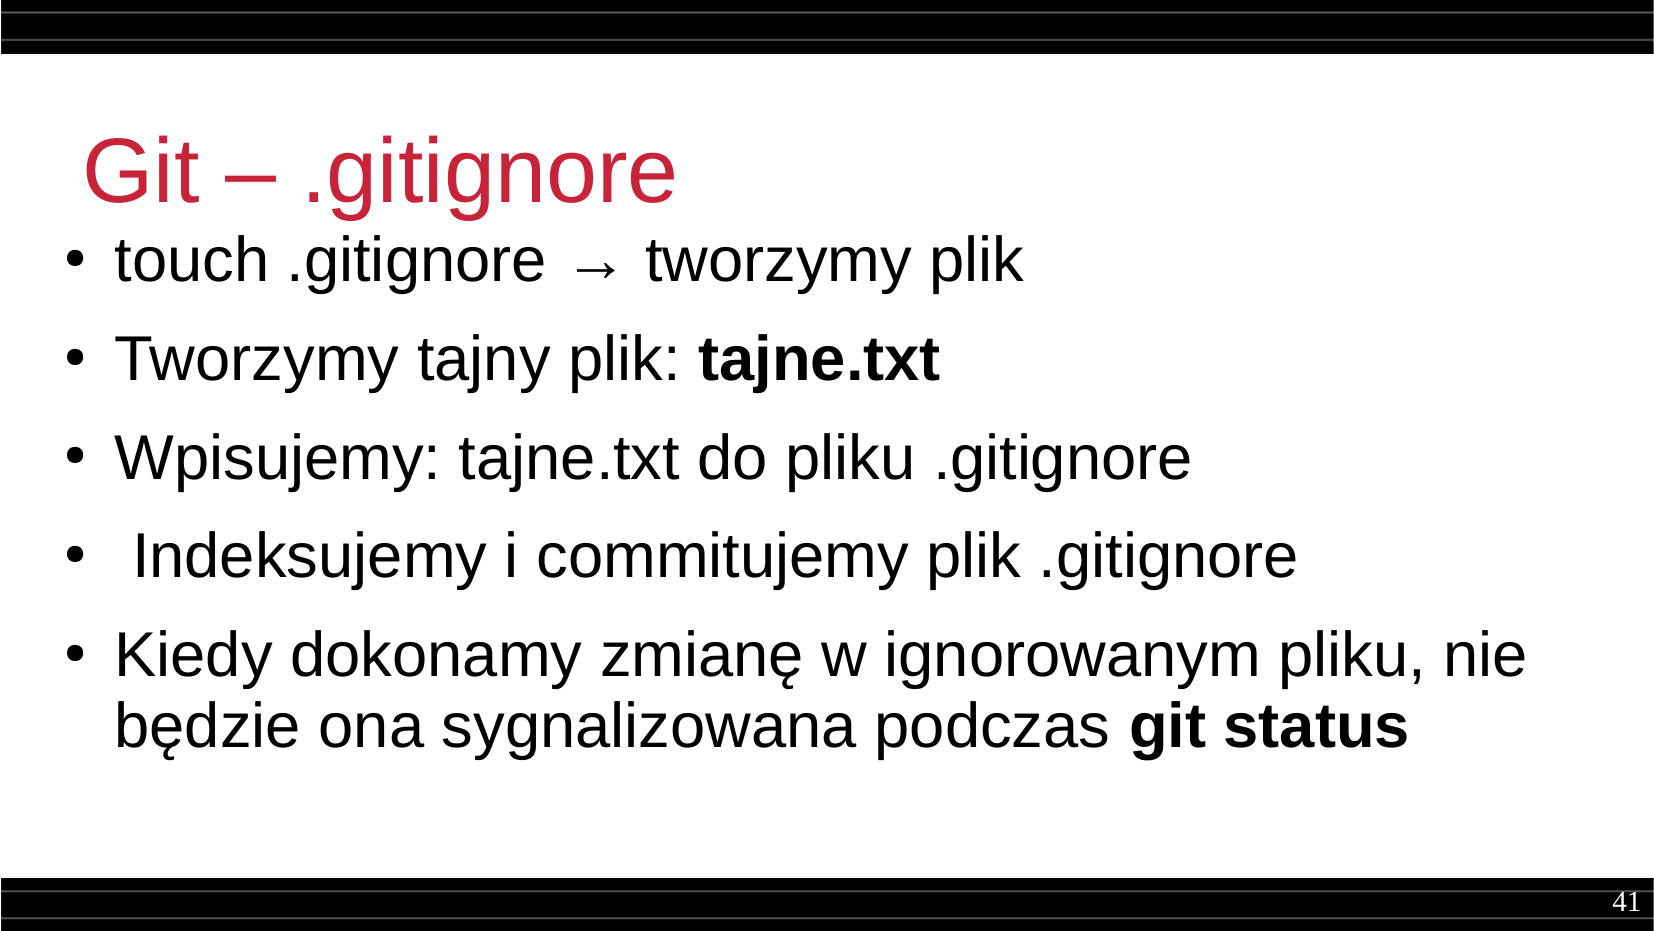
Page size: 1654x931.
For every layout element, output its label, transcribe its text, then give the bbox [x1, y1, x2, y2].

picture [1, 878, 1654, 931]
list touch .gitignore → tworzymy plik Tworzymy tajny plik: tajne.txt Wpisujemy: tajne.txt do pliku .gitignore Indeksujemy i commitujemy plik .gitignore Kiedy dokonamy zmianę w ignorowanym pliku, nie będzie ona sygnalizowana podczas git status [47, 224, 1536, 804]
picture [1, 0, 1654, 54]
title Git – .gitignore [82, 92, 1571, 249]
